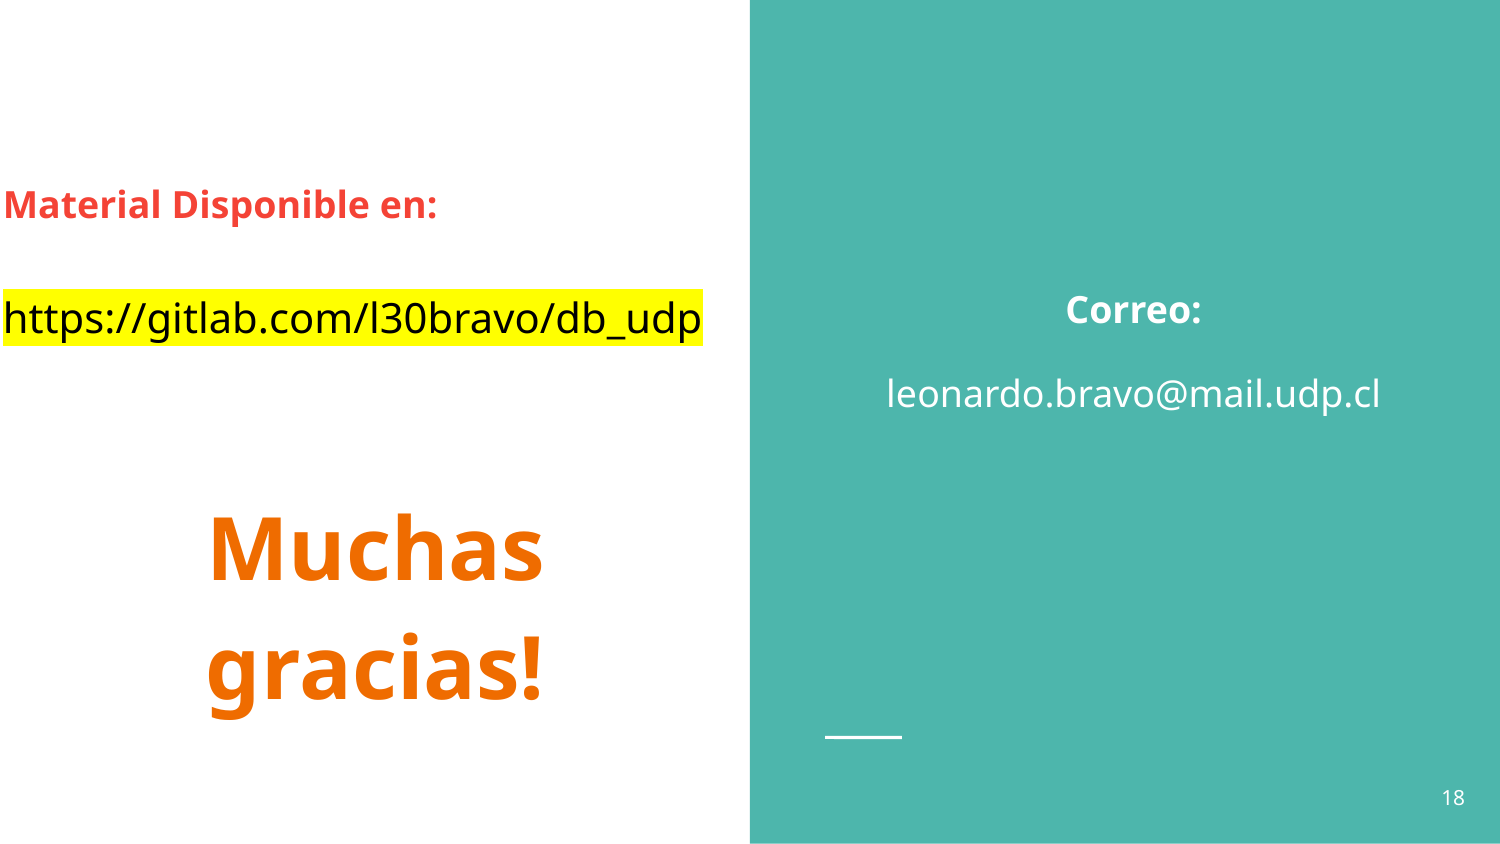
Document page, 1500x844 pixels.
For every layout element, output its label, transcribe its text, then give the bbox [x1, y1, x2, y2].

title Muchas gracias! [43, 465, 708, 741]
list Correo: leonardo.bravo@mail.udp.cl [767, 11, 1500, 844]
slide_number <number> [1389, 764, 1480, 830]
text_box Material Disponible en: https://gitlab.com/l30bravo/db_udp [0, 171, 792, 354]
